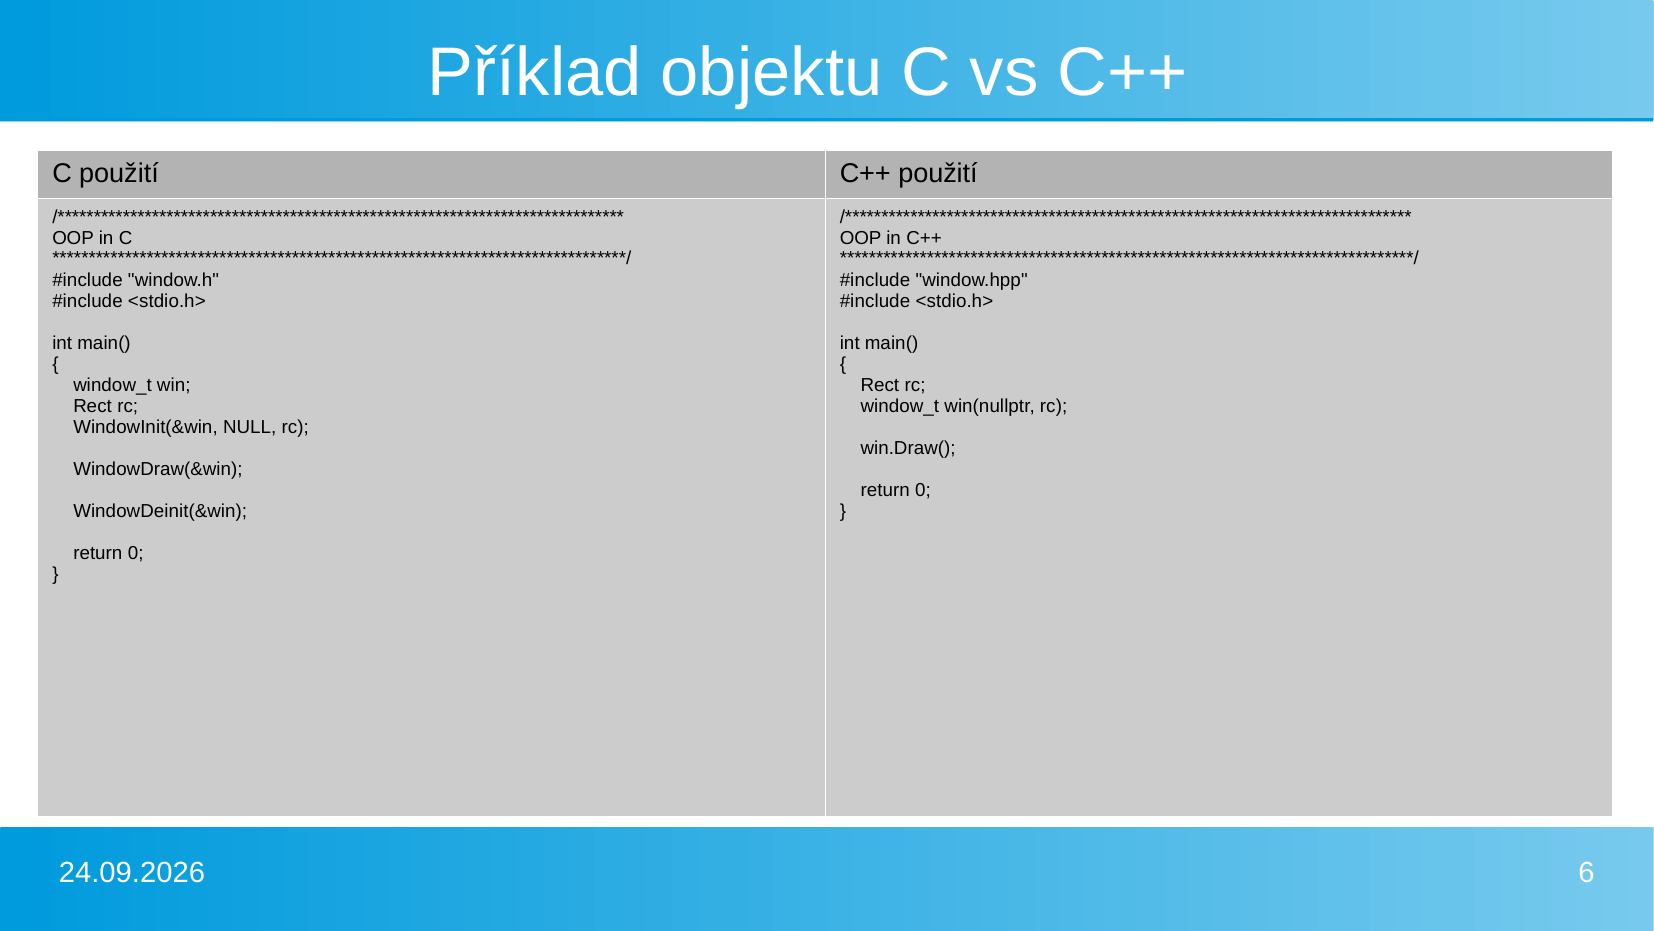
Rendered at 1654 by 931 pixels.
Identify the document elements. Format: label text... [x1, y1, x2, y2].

table_header C použití [38, 151, 825, 198]
table_cell /****************************************************************************** OOP in C *******************************************************************************/ #include "window.h" #include <stdio.h> int main() { window_t win; Rect rc; WindowInit(&win, NULL, rc); WindowDraw(&win); WindowDeinit(&win); return 0; } [38, 199, 825, 816]
title Příklad objektu C vs C++ [70, 15, 1547, 128]
table_cell /****************************************************************************** OOP in C++ *******************************************************************************/ #include "window.hpp" #include <stdio.h> int main() { Rect rc; window_t win(nullptr, rc); win.Draw(); return 0; } [826, 199, 1612, 816]
table_header C++ použití [826, 151, 1612, 198]
